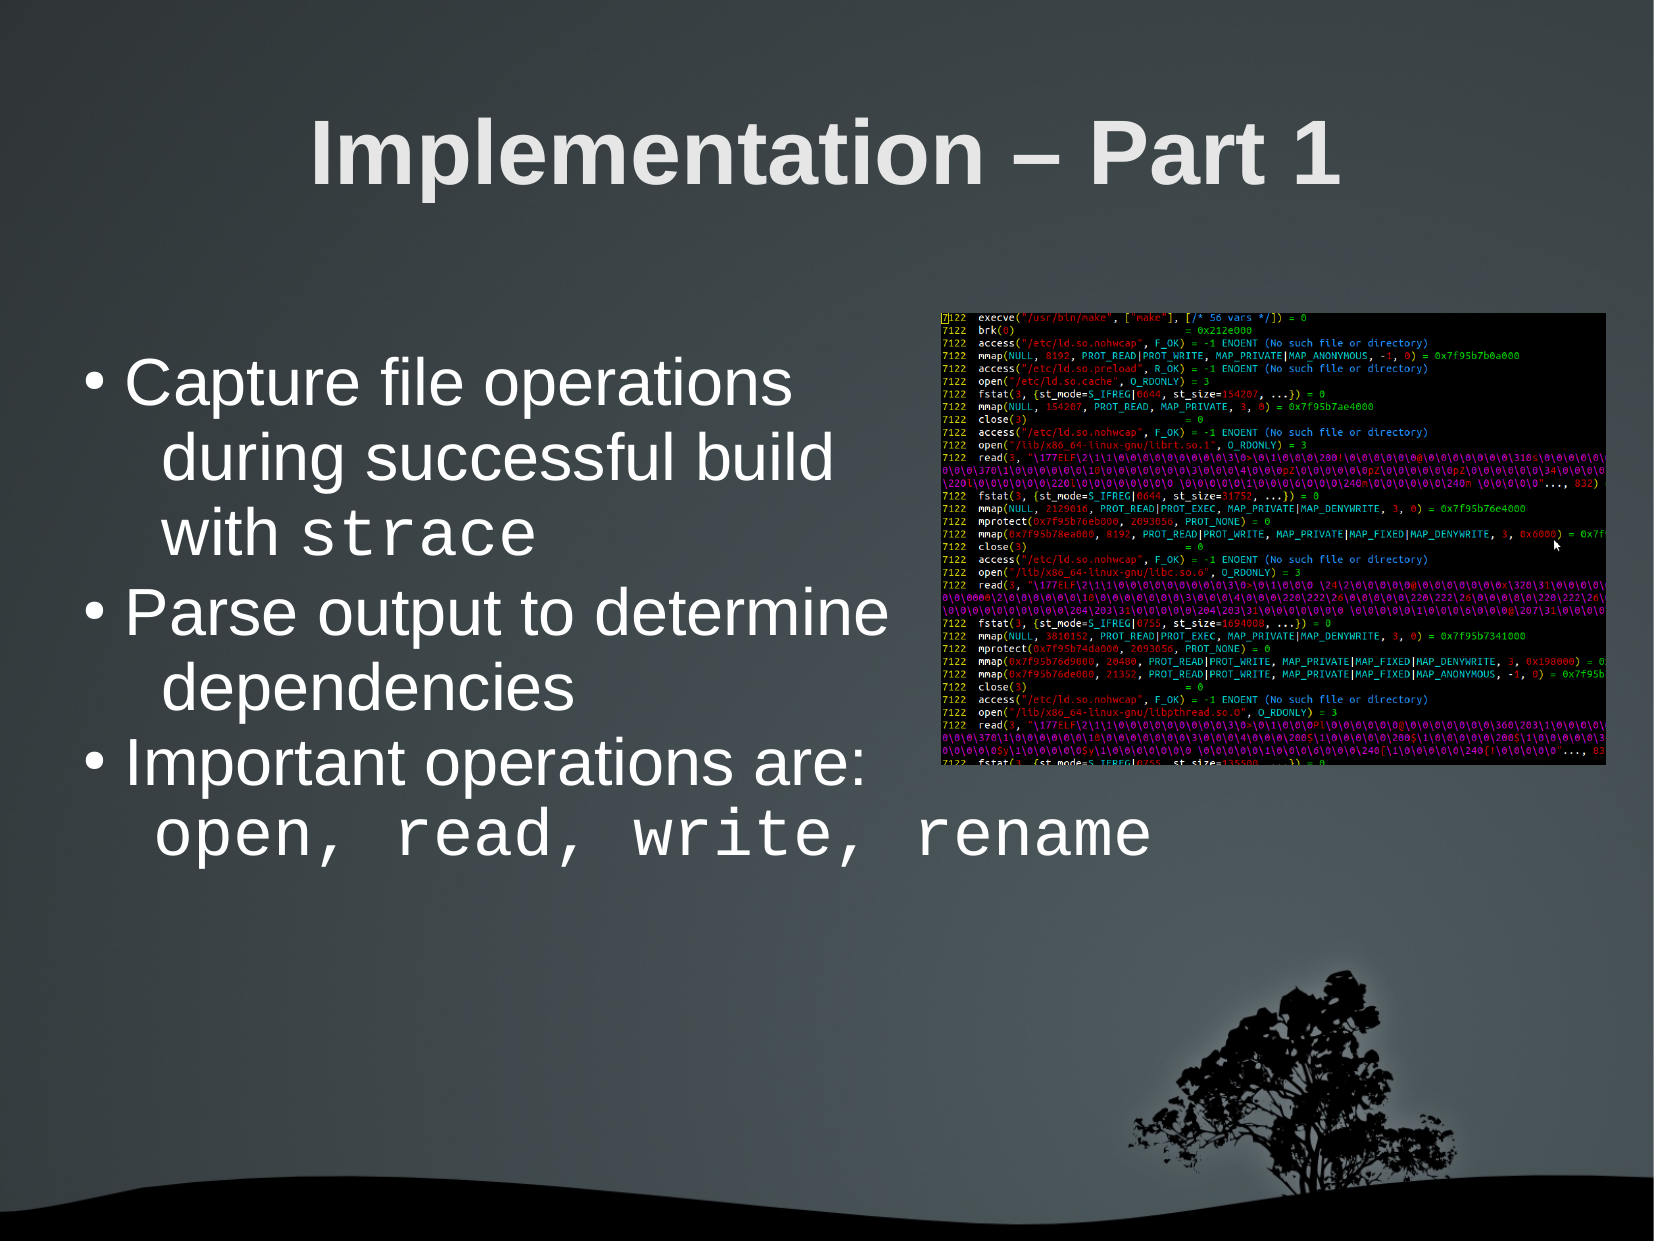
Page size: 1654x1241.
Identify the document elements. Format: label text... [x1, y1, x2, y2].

subtitle Capture file operations during successful build with strace Parse output to determine dependencies Important operations are: open, read, write, rename [82, 290, 1571, 931]
title Implementation – Part 1 [82, 49, 1571, 257]
picture [0, 0, 1654, 1241]
